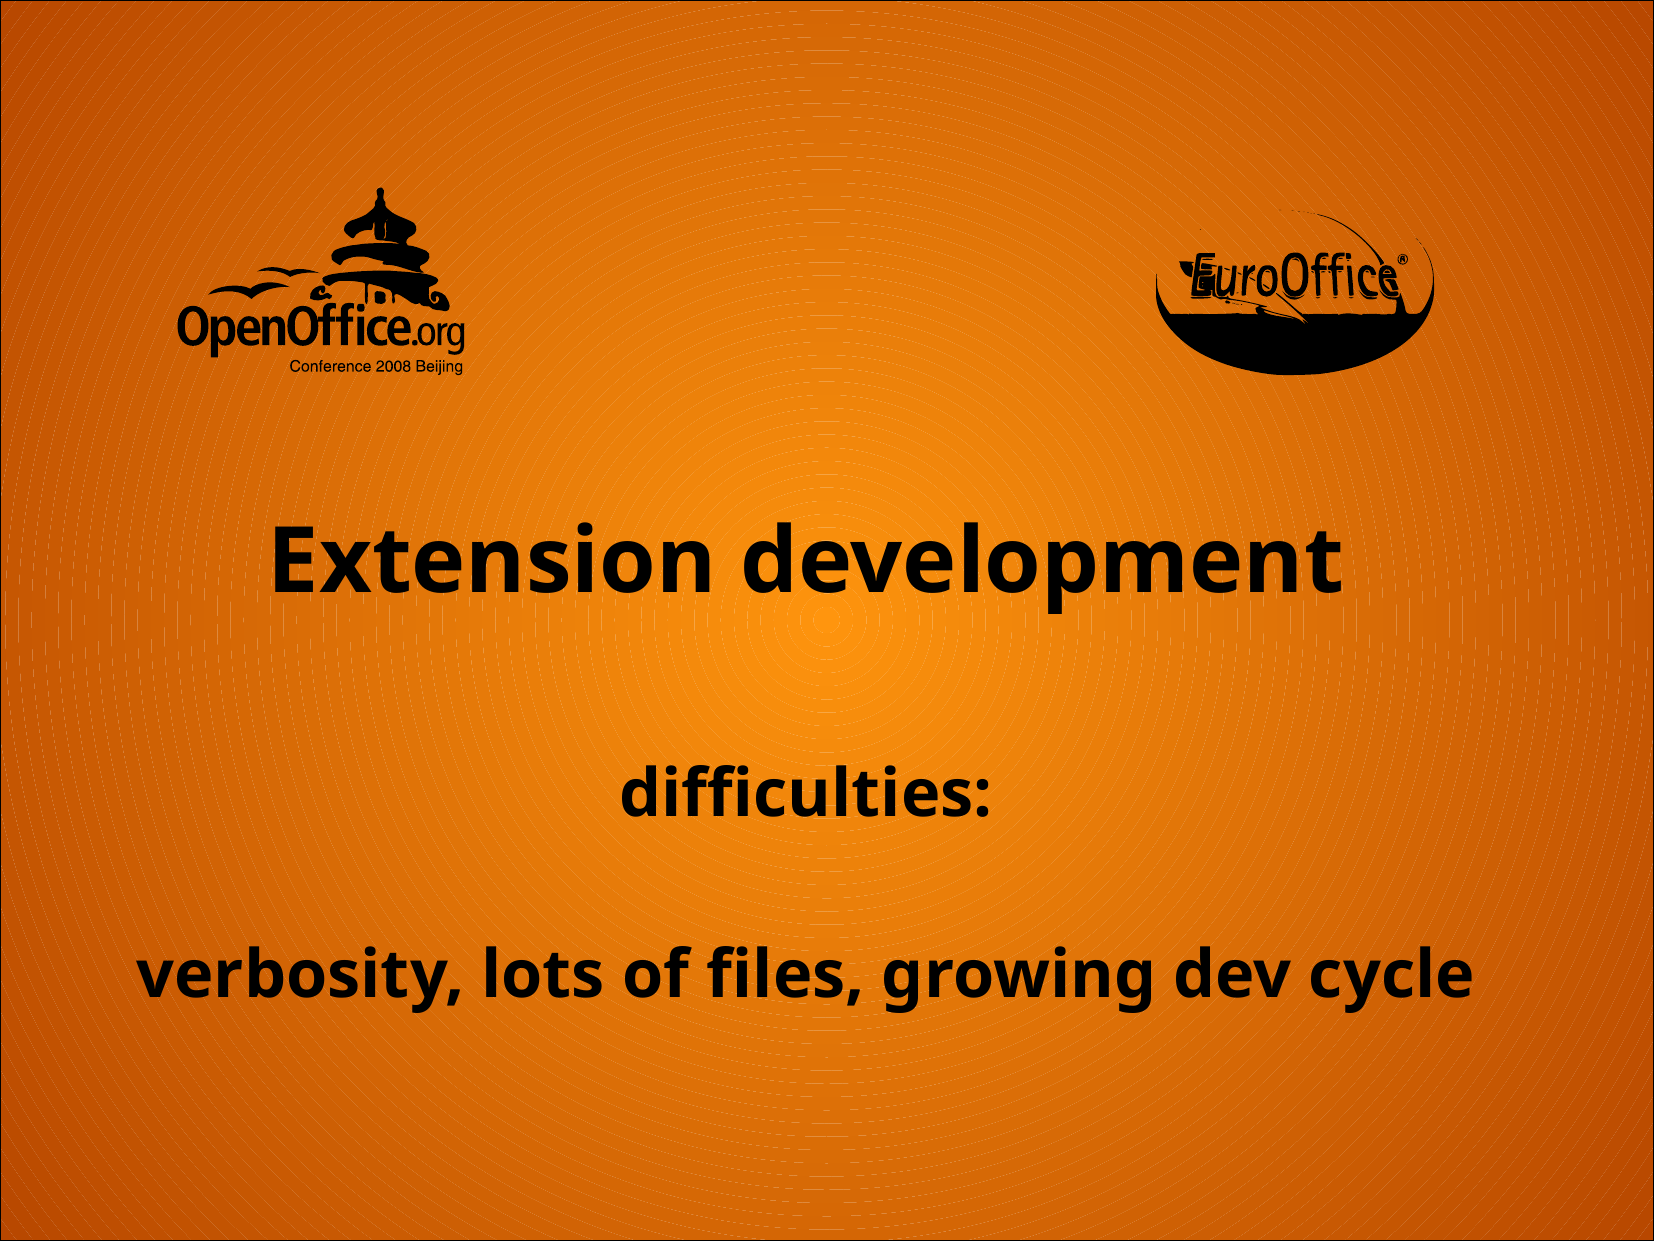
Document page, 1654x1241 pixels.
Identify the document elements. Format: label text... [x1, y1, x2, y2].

text_box Extension development difficulties: verbosity, lots of files, growing dev cycle [37, 487, 1576, 1126]
